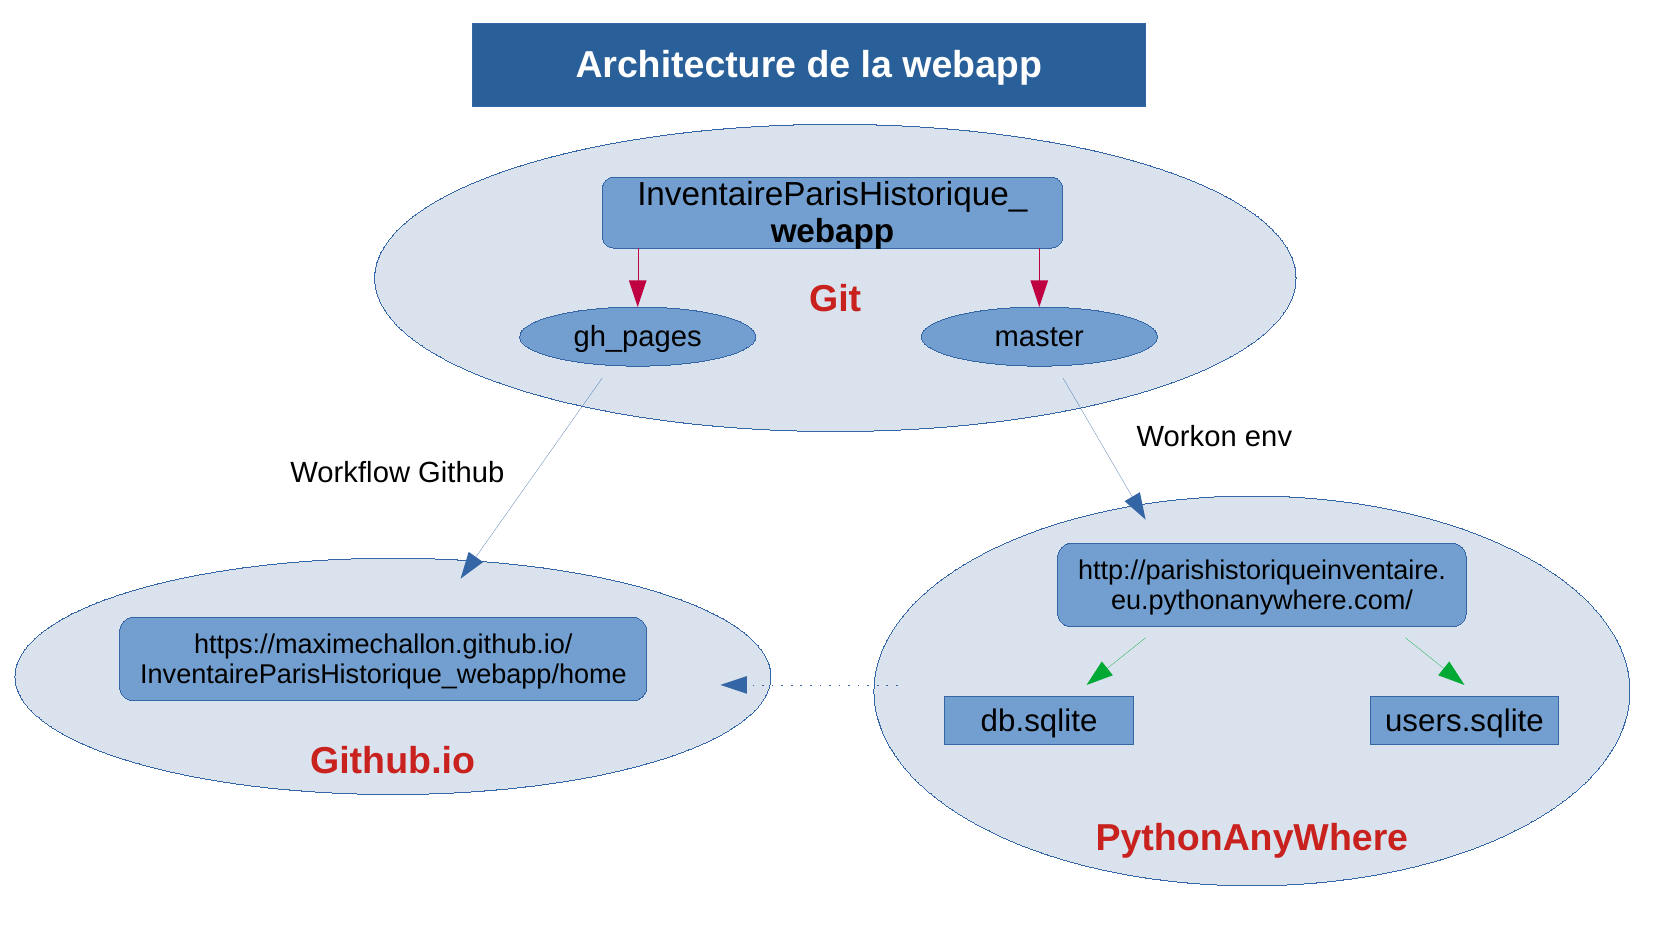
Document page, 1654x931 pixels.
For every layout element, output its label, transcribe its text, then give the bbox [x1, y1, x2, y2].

text_box Architecture de la webapp [472, 23, 1146, 107]
text_box PythonAnyWhere [873, 496, 1630, 886]
text_box Workon env [1121, 412, 1500, 461]
text_box InventaireParisHistorique_ webapp [602, 177, 1063, 249]
text_box Github.io [14, 558, 771, 795]
text_box http://parishistoriqueinventaire. eu.pythonanywhere.com/ [1057, 543, 1467, 627]
text_box Workflow Github [275, 448, 520, 497]
text_box users.sqlite [1370, 696, 1559, 745]
text_box https://maximechallon.github.io/ InventaireParisHistorique_webapp/home [119, 617, 647, 701]
text_box Git [374, 124, 1297, 432]
text_box master [921, 307, 1158, 367]
text_box db.sqlite [944, 696, 1134, 745]
text_box gh_pages [519, 307, 756, 367]
